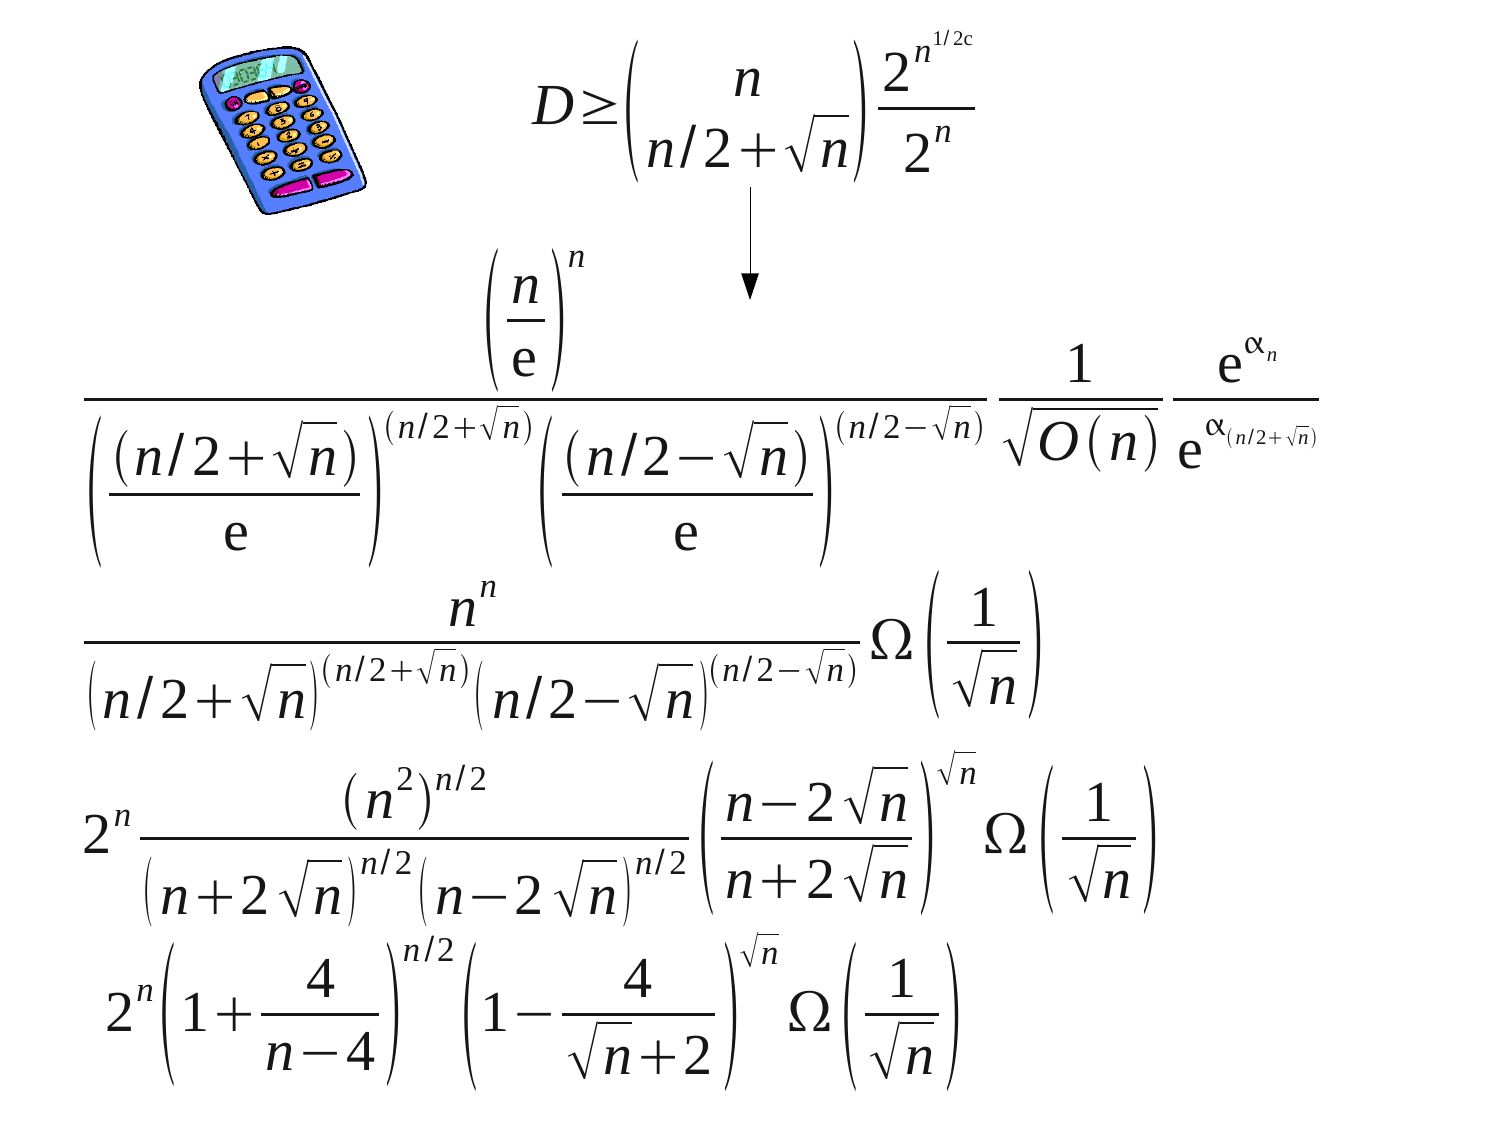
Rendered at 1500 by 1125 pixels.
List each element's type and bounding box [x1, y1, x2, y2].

chart [75, 236, 1329, 734]
picture [187, 37, 376, 225]
chart [75, 750, 1167, 1095]
chart [521, 26, 985, 188]
